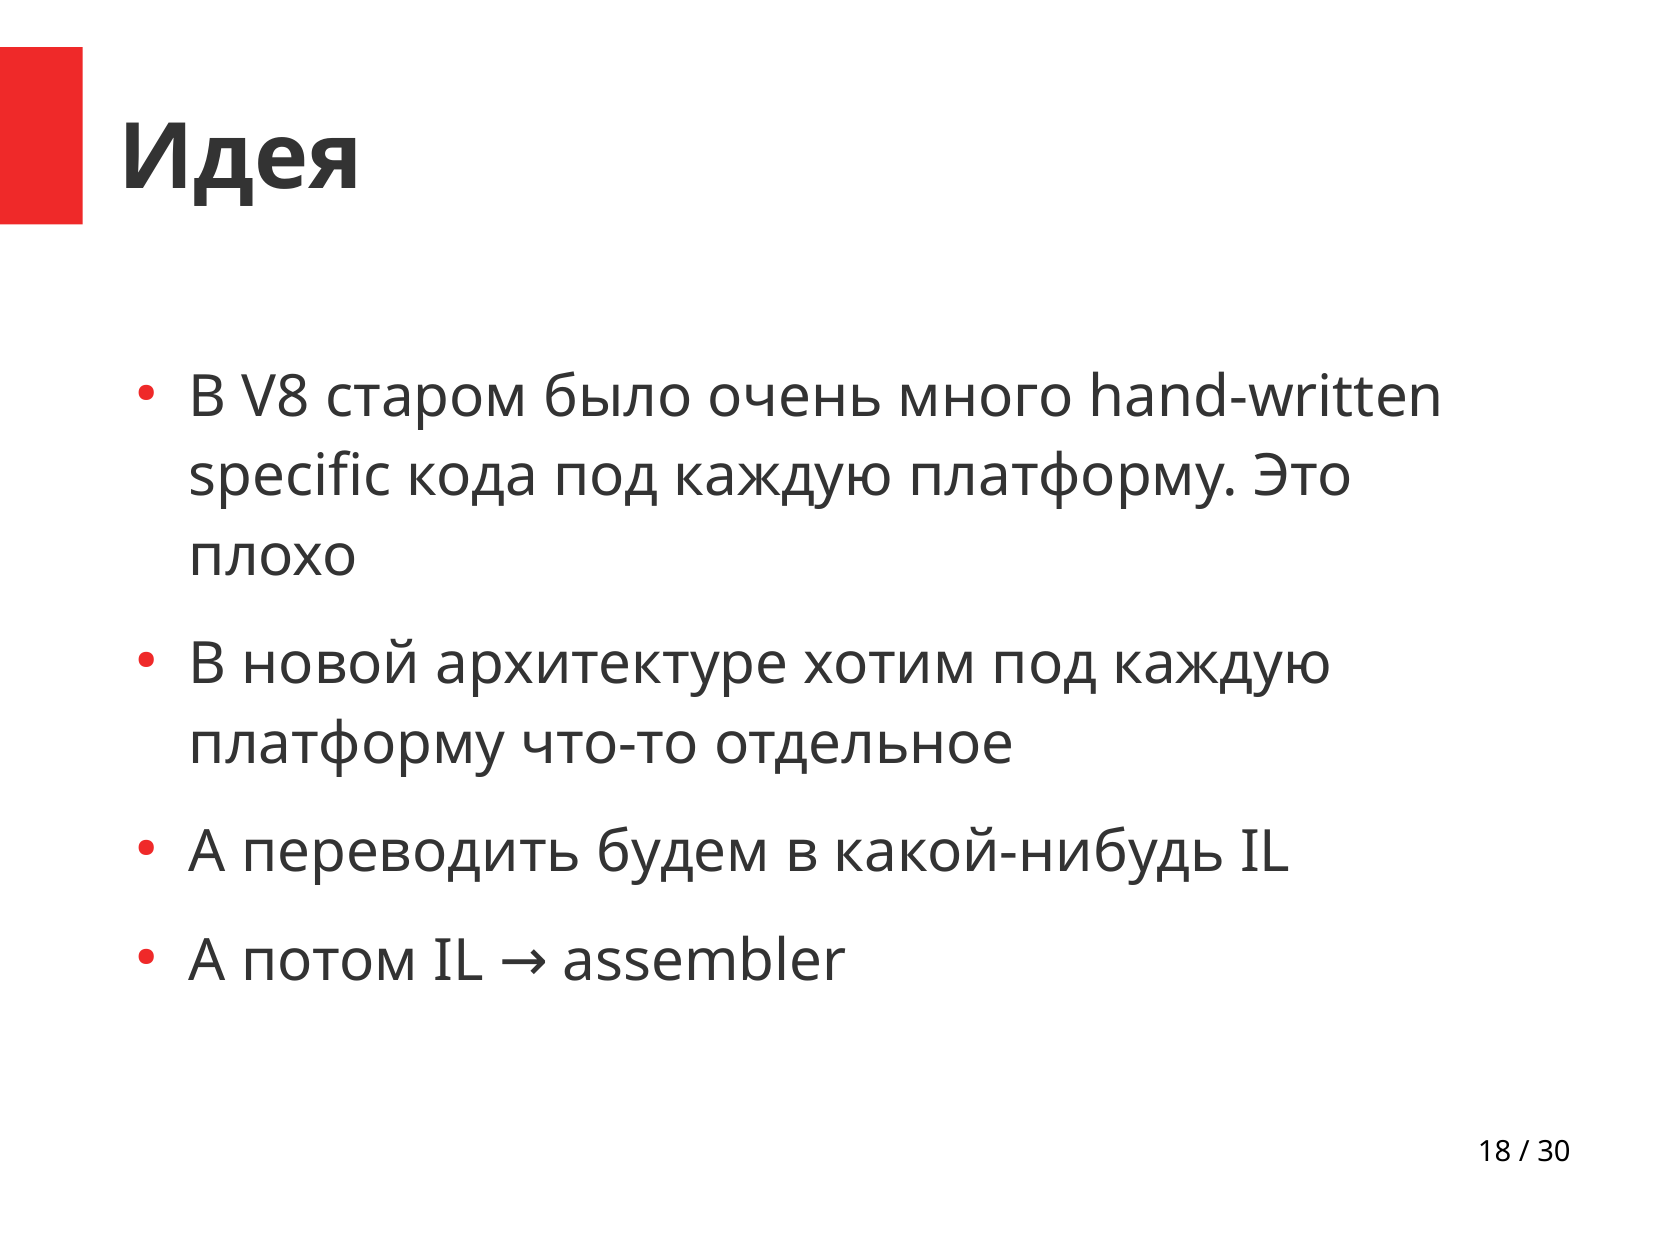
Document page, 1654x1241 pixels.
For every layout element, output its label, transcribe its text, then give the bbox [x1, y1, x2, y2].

title Идея [118, 49, 1571, 257]
list В V8 старом было очень много hand-written specific кода под каждую платформу. Это плохо В новой архитектуре хотим под каждую платформу что-то отдельное А переводить будем в какой-нибудь IL А потом IL → assembler [118, 354, 1536, 1074]
